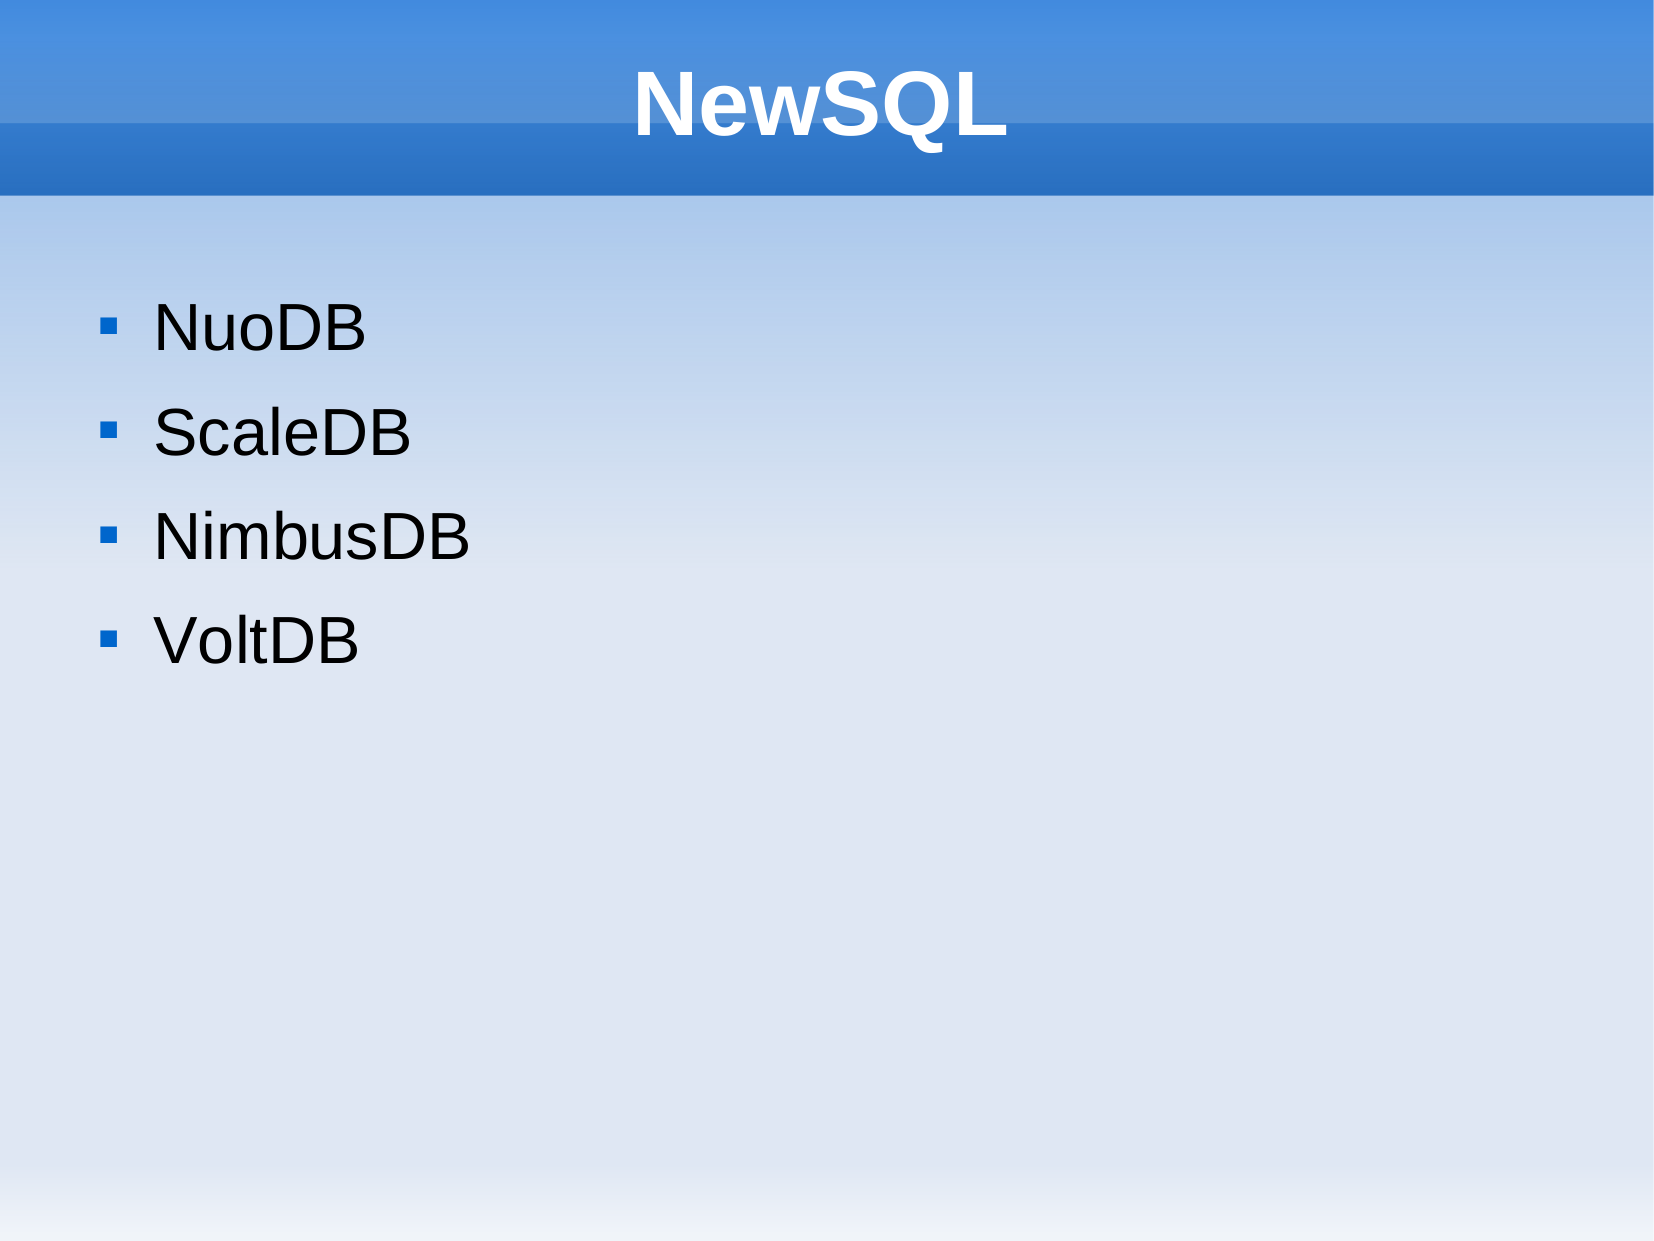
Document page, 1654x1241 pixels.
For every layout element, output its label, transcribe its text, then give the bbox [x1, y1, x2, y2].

title NewSQL [76, 7, 1565, 200]
list NuoDB ScaleDB NimbusDB VoltDB [82, 290, 1571, 1094]
picture [0, 0, 1654, 1241]
